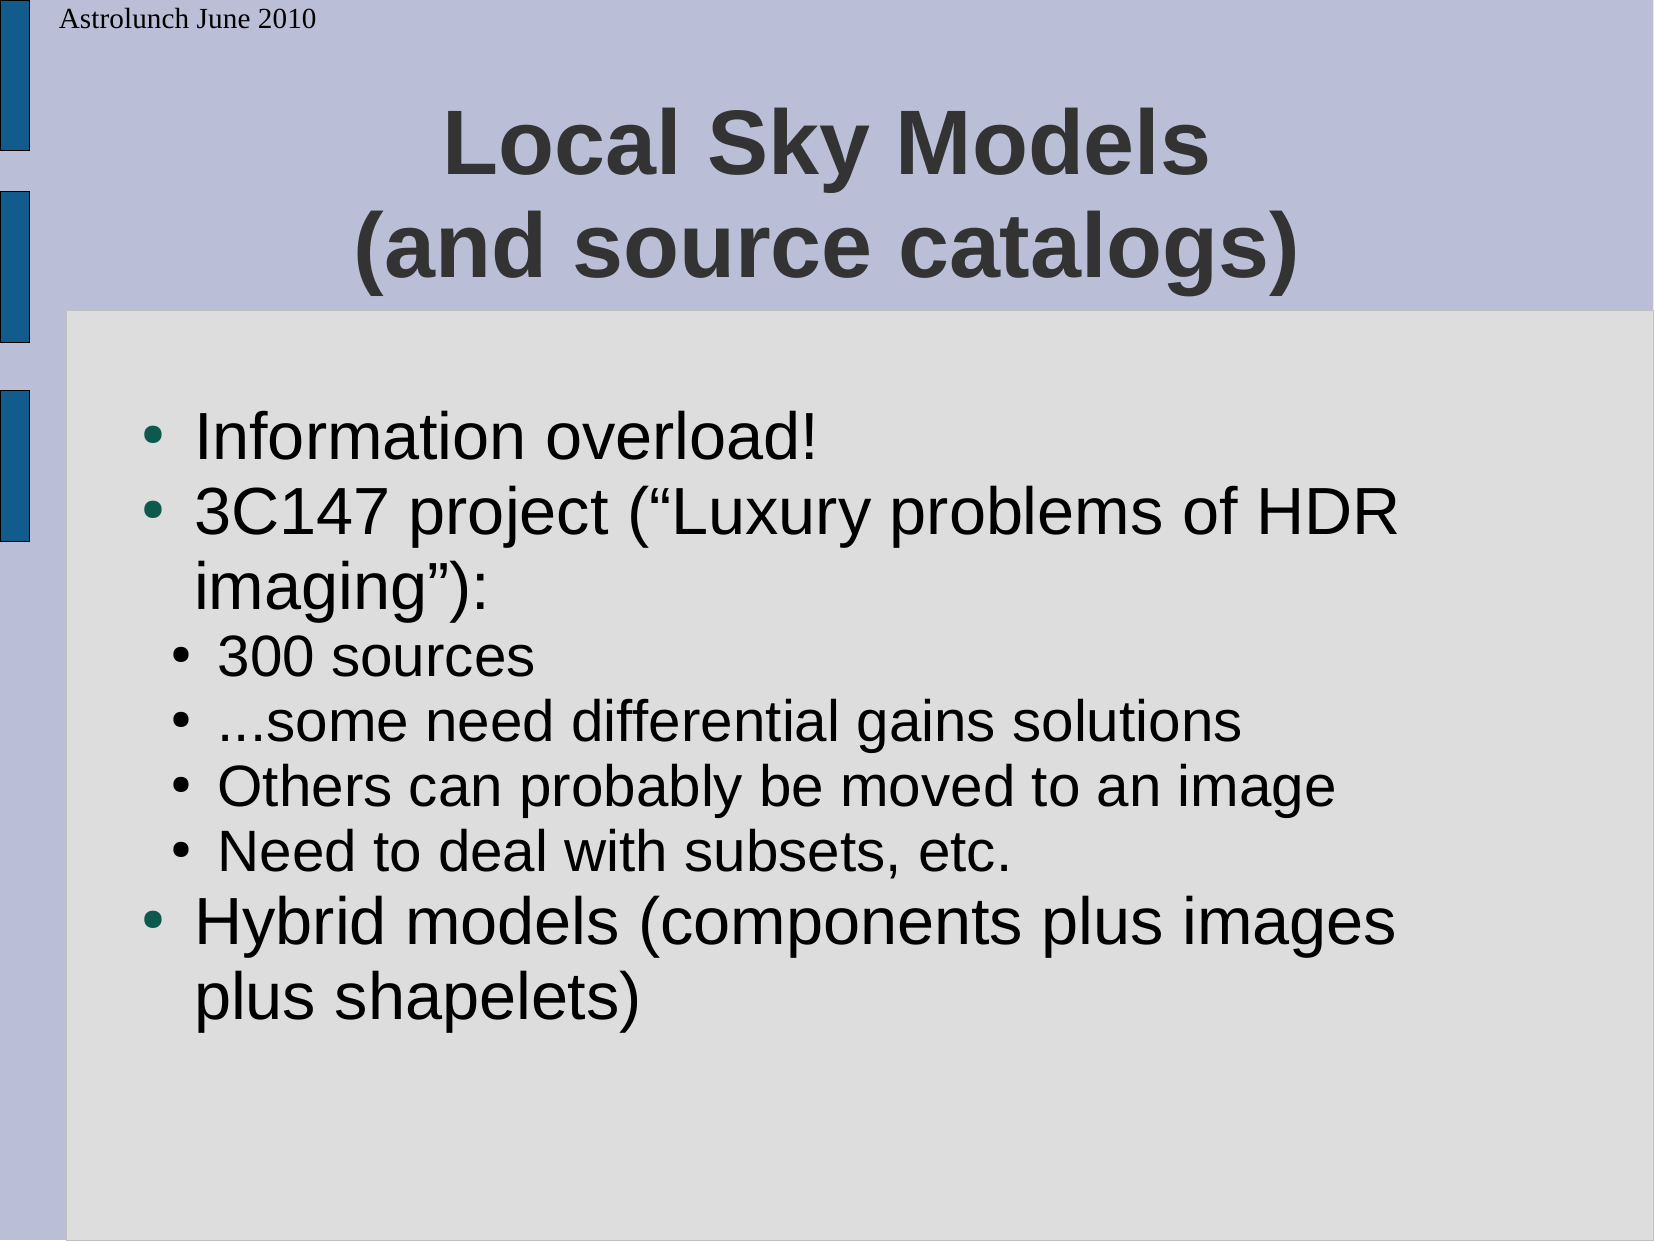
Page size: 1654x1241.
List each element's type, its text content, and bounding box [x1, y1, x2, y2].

title Local Sky Models (and source catalogs) [121, 91, 1534, 299]
list Information overload! 3C147 project (“Luxury problems of HDR imaging”): 300 sources ...some need differential gains solutions Others can probably be moved to an image Need to deal with subsets, etc. Hybrid models (components plus images plus shapelets) [123, 324, 1536, 1211]
